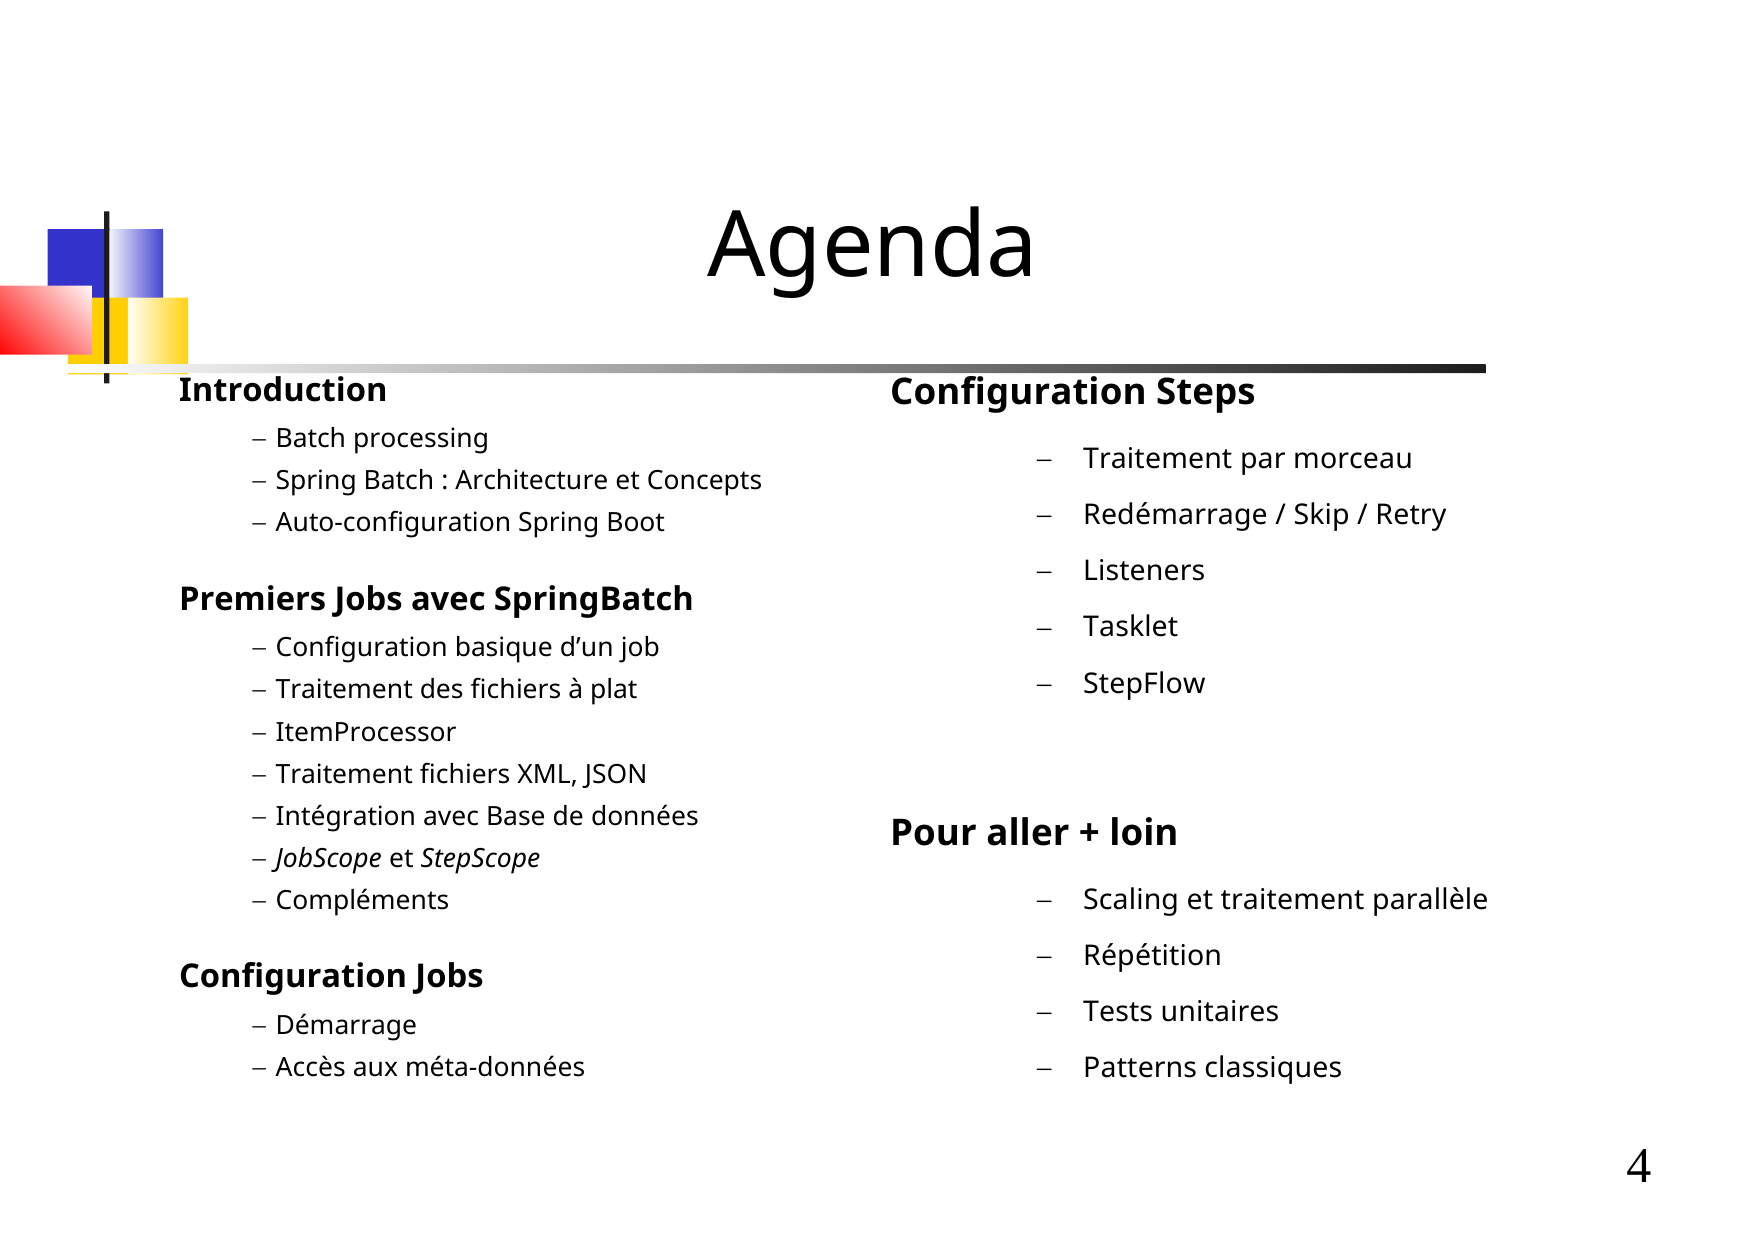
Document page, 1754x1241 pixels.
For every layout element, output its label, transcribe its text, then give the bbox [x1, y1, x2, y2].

list Introduction Batch processing Spring Batch : Architecture et Concepts Auto-configuration Spring Boot Premiers Jobs avec SpringBatch Configuration basique d’un job Traitement des fichiers à plat ItemProcessor Traitement fichiers XML, JSON Intégration avec Base de données JobScope et StepScope Compléments Configuration Jobs Démarrage Accès aux méta-données [179, 371, 857, 1091]
list Configuration Steps Traitement par morceau Redémarrage / Skip / Retry Listeners Tasklet StepFlow Pour aller + loin Scaling et traitement parallèle Répétition Tests unitaires Patterns classiques [890, 371, 1568, 1091]
title Agenda [179, 139, 1567, 351]
